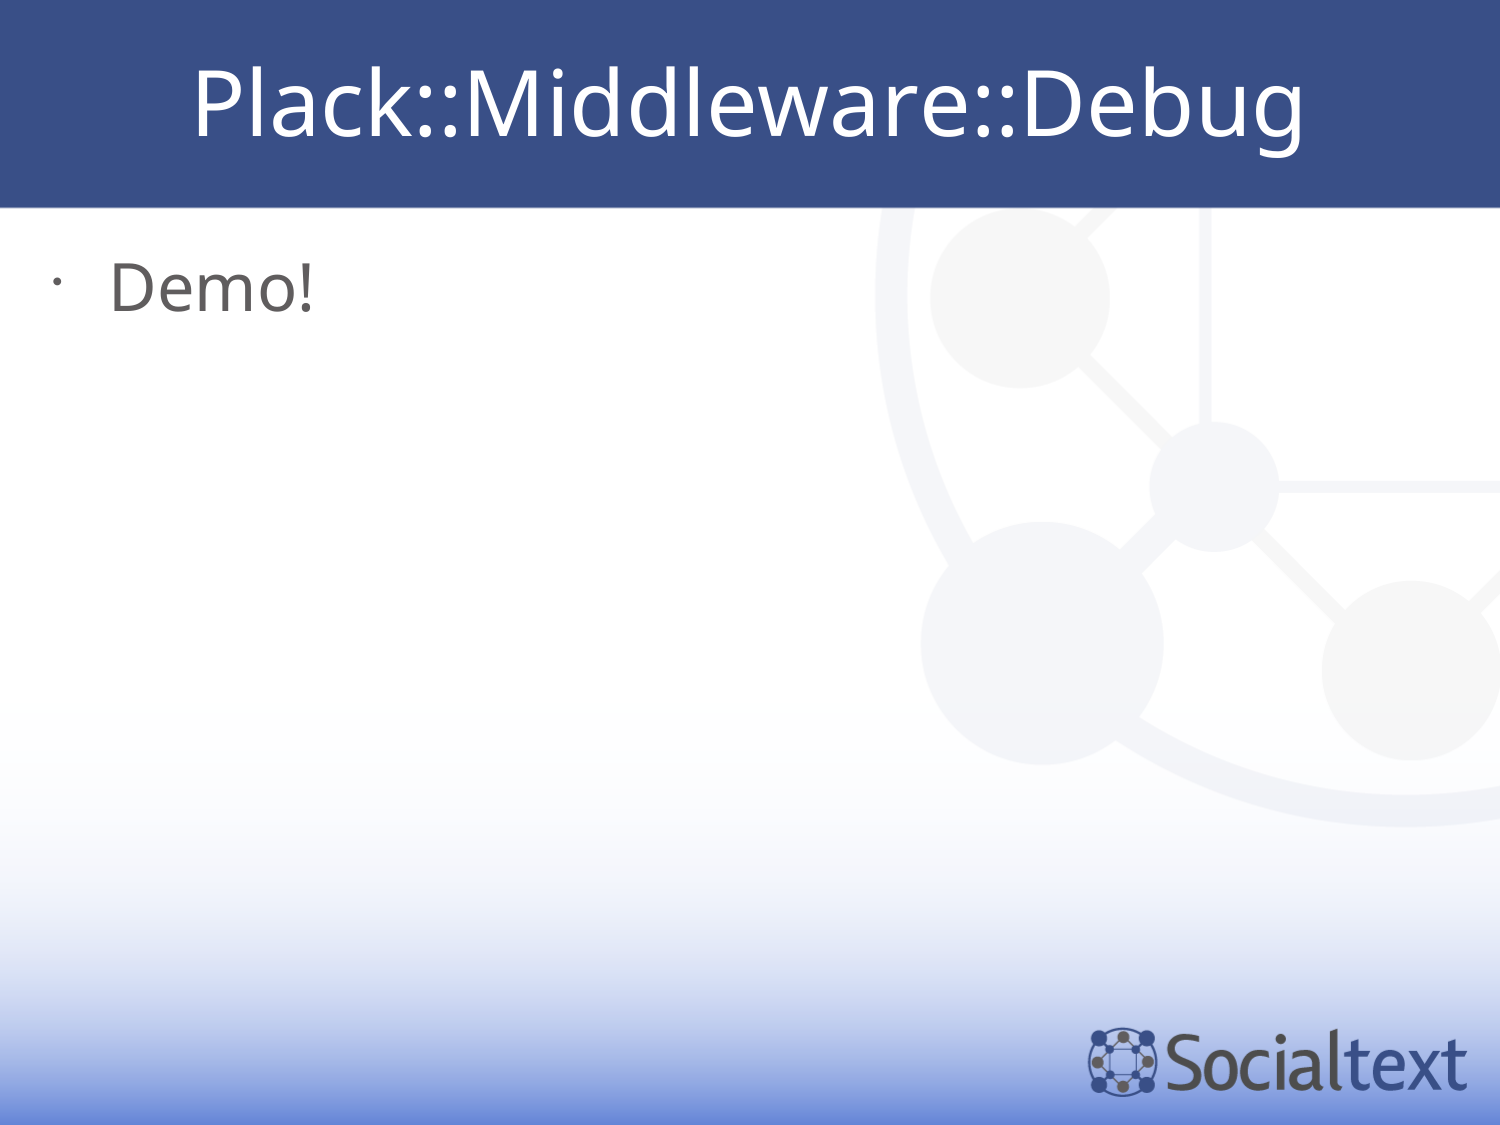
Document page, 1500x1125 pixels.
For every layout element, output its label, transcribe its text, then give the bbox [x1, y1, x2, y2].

list Demo! [37, 237, 1463, 989]
picture [0, 0, 1500, 1125]
title Plack::Middleware::Debug [12, 0, 1488, 214]
